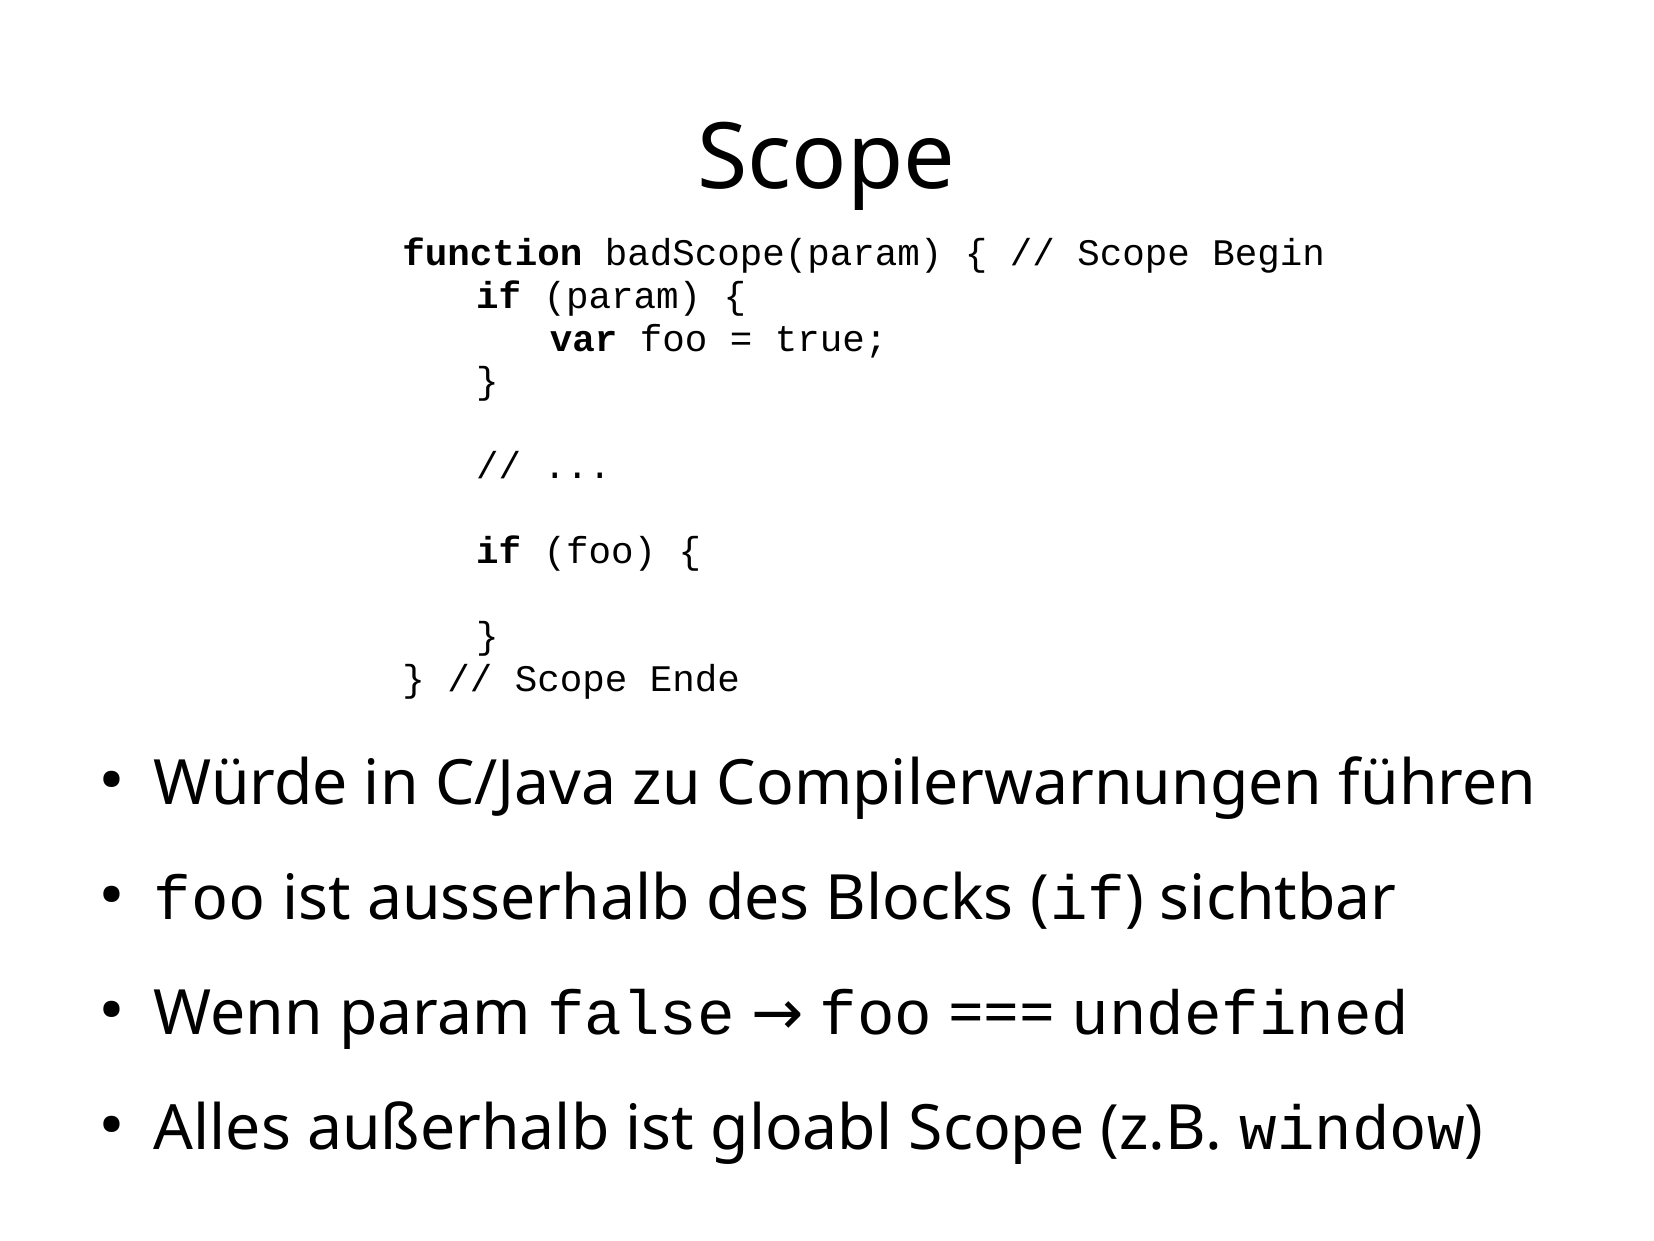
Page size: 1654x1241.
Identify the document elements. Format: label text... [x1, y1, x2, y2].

text_box function badScope(param) { // Scope Begin if (param) { var foo = true; } // ... if (foo) { } } // Scope Ende [387, 227, 1340, 710]
title Scope [82, 49, 1571, 257]
list Würde in C/Java zu Compilerwarnungen führen foo ist ausserhalb des Blocks (if) sichtbar Wenn param false → foo === undefined Alles außerhalb ist gloabl Scope (z.B. window) [82, 738, 1571, 1182]
